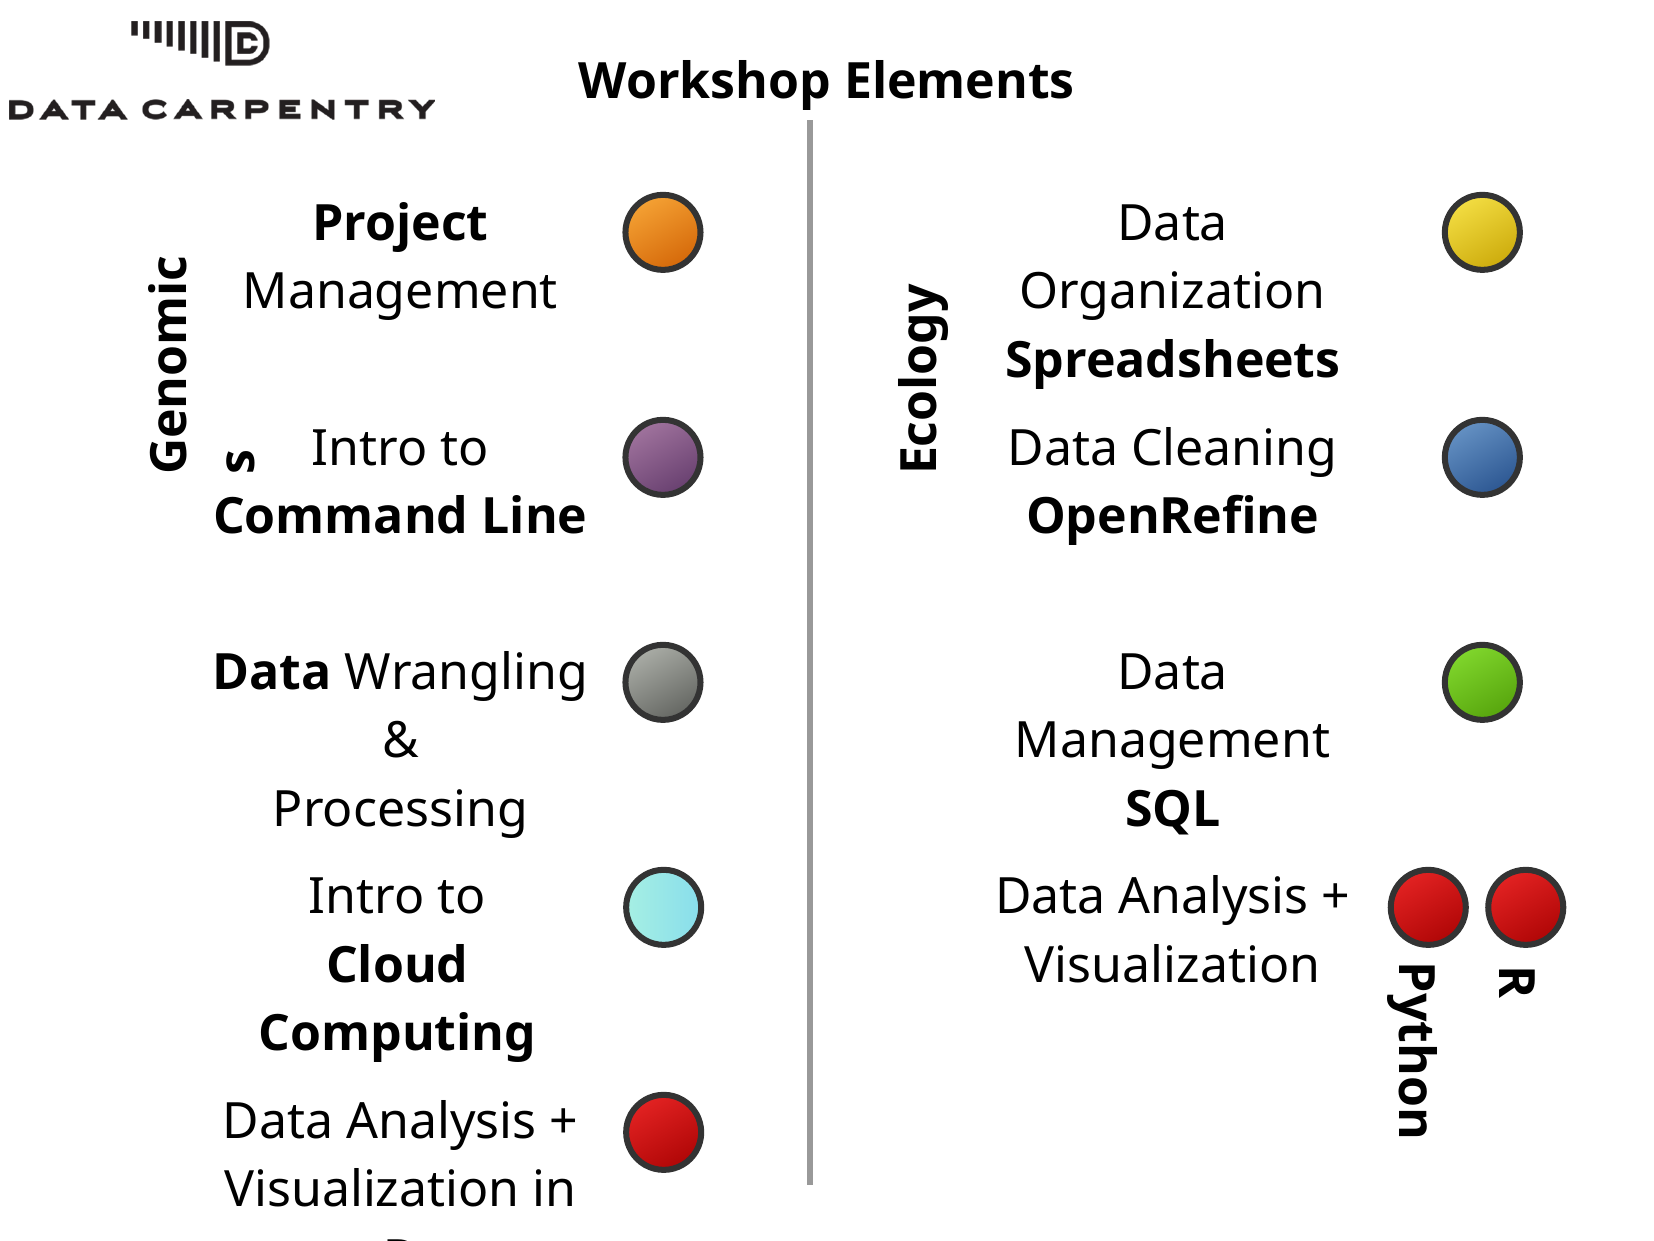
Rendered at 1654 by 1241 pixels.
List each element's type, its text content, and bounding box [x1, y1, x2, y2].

text_box Data Management SQL [962, 628, 1383, 812]
text_box Data Wrangling & Processing [190, 628, 611, 812]
text_box Workshop Elements [0, 37, 1654, 109]
text_box [625, 419, 701, 495]
text_box Intro to Cloud Computing [180, 853, 616, 1036]
text_box [626, 869, 702, 945]
text_box [1444, 419, 1520, 495]
text_box [625, 644, 701, 720]
text_box Data Organization Spreadsheets [962, 179, 1383, 363]
text_box Data Analysis + Visualization in R [190, 1077, 611, 1205]
text_box Genomics [125, 225, 197, 490]
text_box R [1489, 923, 1561, 1042]
text_box Data Analysis + Visualization [962, 853, 1383, 980]
text_box [1444, 194, 1520, 270]
picture [9, 21, 436, 37]
text_box Project Management [190, 179, 611, 307]
picture [9, 109, 436, 120]
text_box [626, 1094, 702, 1170]
text_box Ecology [875, 225, 947, 490]
text_box Intro to Command Line [190, 404, 611, 532]
text_box Python [1333, 946, 1461, 1156]
text_box [1444, 644, 1520, 720]
text_box [625, 194, 701, 270]
text_box [1488, 869, 1564, 923]
text_box [1390, 869, 1466, 945]
text_box Data Cleaning OpenRefine [962, 404, 1383, 532]
